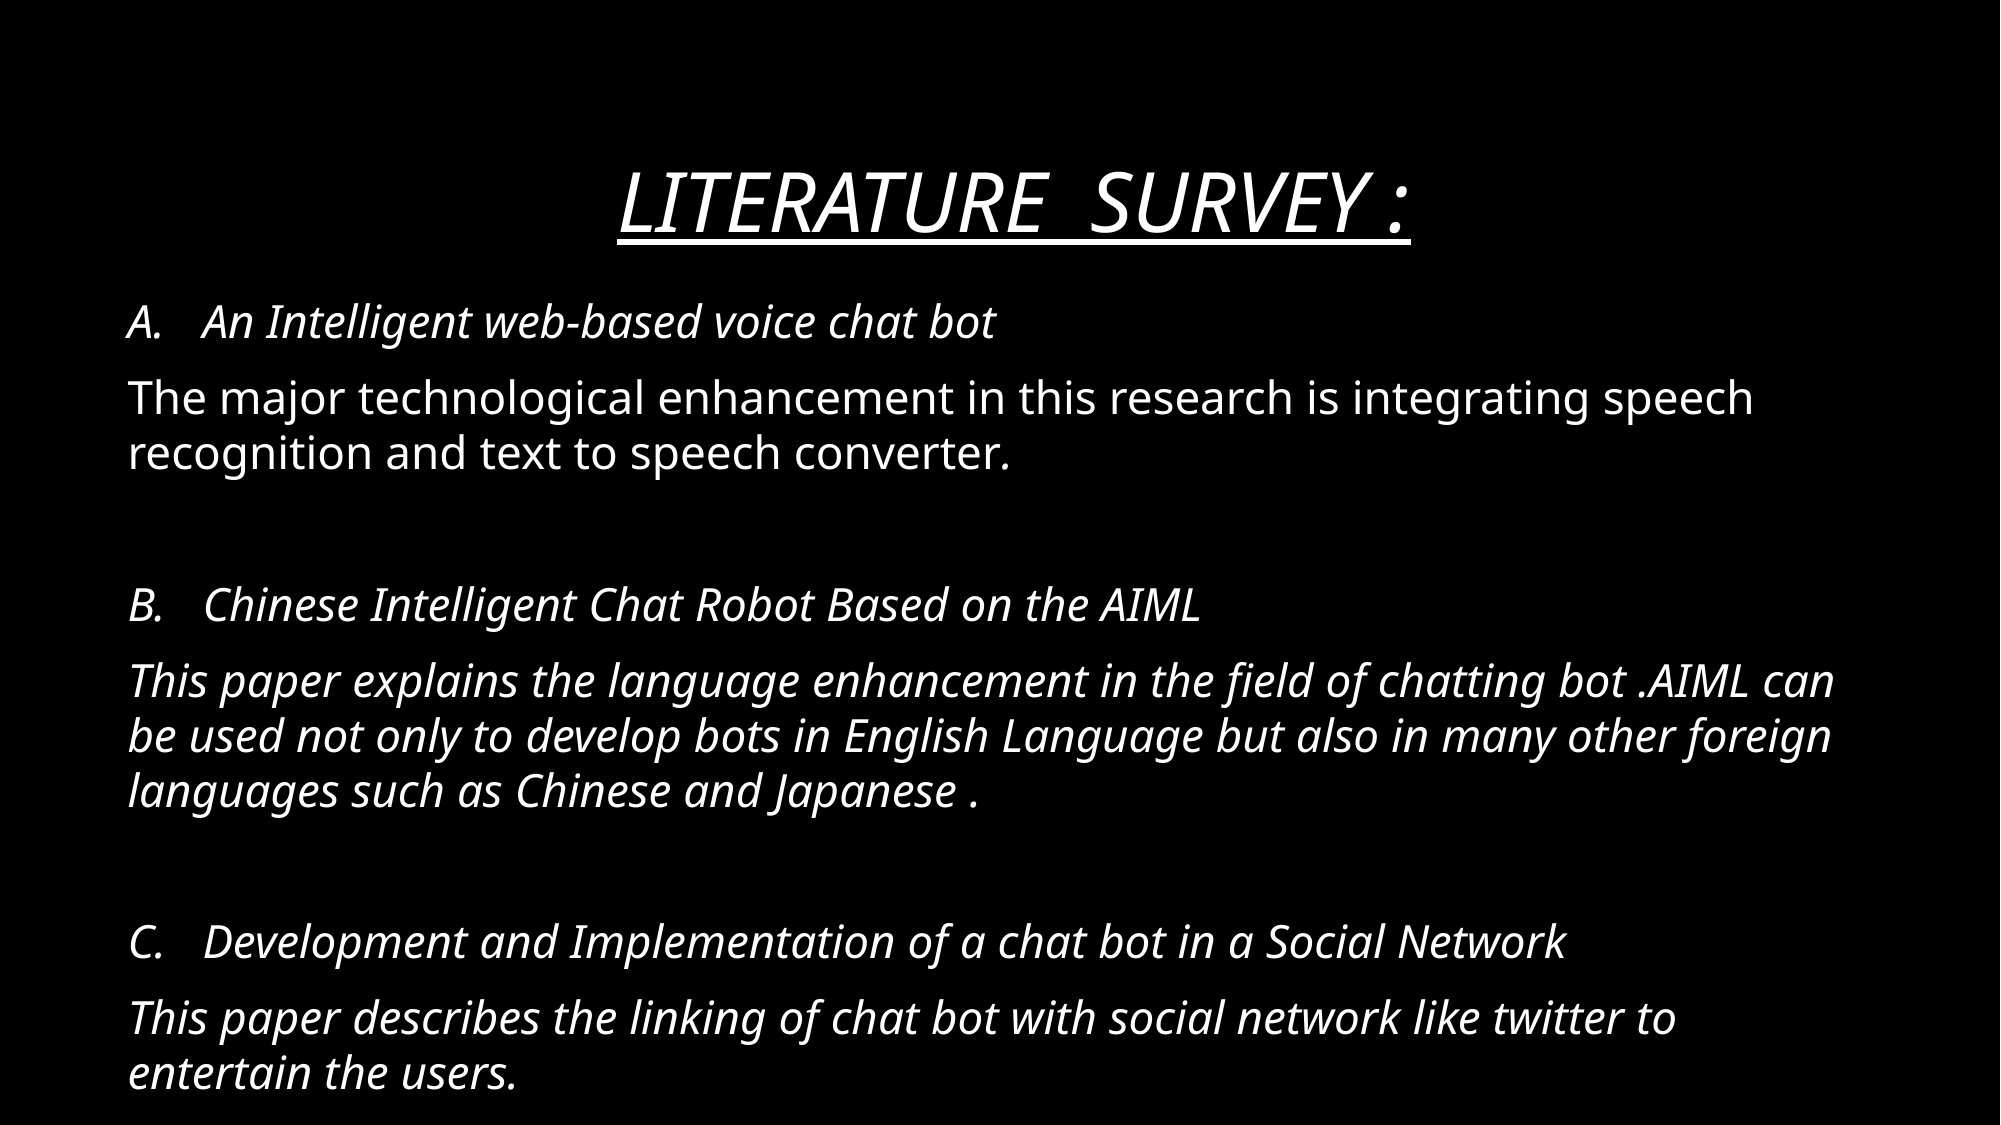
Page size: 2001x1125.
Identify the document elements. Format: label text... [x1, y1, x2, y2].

title Literature survey : [267, 125, 1426, 285]
list An Intelligent web-based voice chat bot The major technological enhancement in this research is integrating speech recognition and text to speech converter. Chinese Intelligent Chat Robot Based on the AIML This paper explains the language enhancement in the field of chatting bot .AIML can be used not only to develop bots in English Language but also in many other foreign languages such as Chinese and Japanese . Development and Implementation of a chat bot in a Social Network This paper describes the linking of chat bot with social network like twitter to entertain the users. [112, 285, 1888, 1086]
